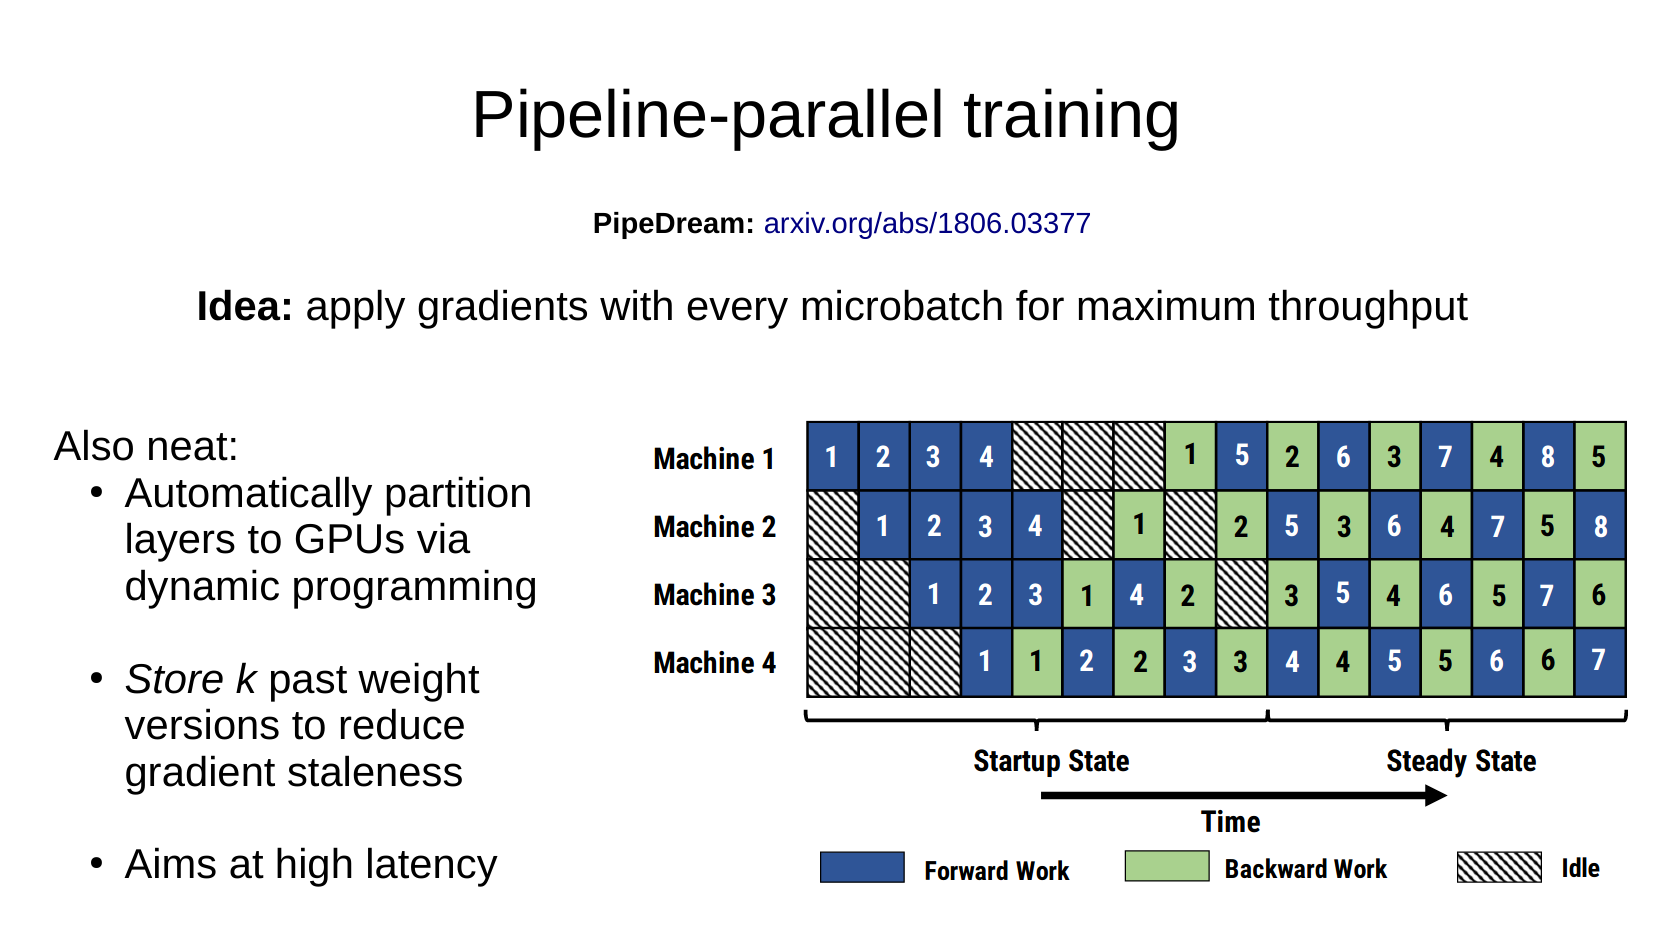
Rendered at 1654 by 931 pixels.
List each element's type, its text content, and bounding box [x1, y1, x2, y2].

title Pipeline-parallel training [82, 37, 1571, 193]
text_box Also neat: Automatically partition layers to GPUs via dynamic programming Store k past weight versions to reduce gradient staleness Aims at high latency [39, 415, 631, 931]
picture [646, 419, 1630, 900]
text_box Idea: apply gradients with every microbatch for maximum throughput [88, 152, 1577, 693]
